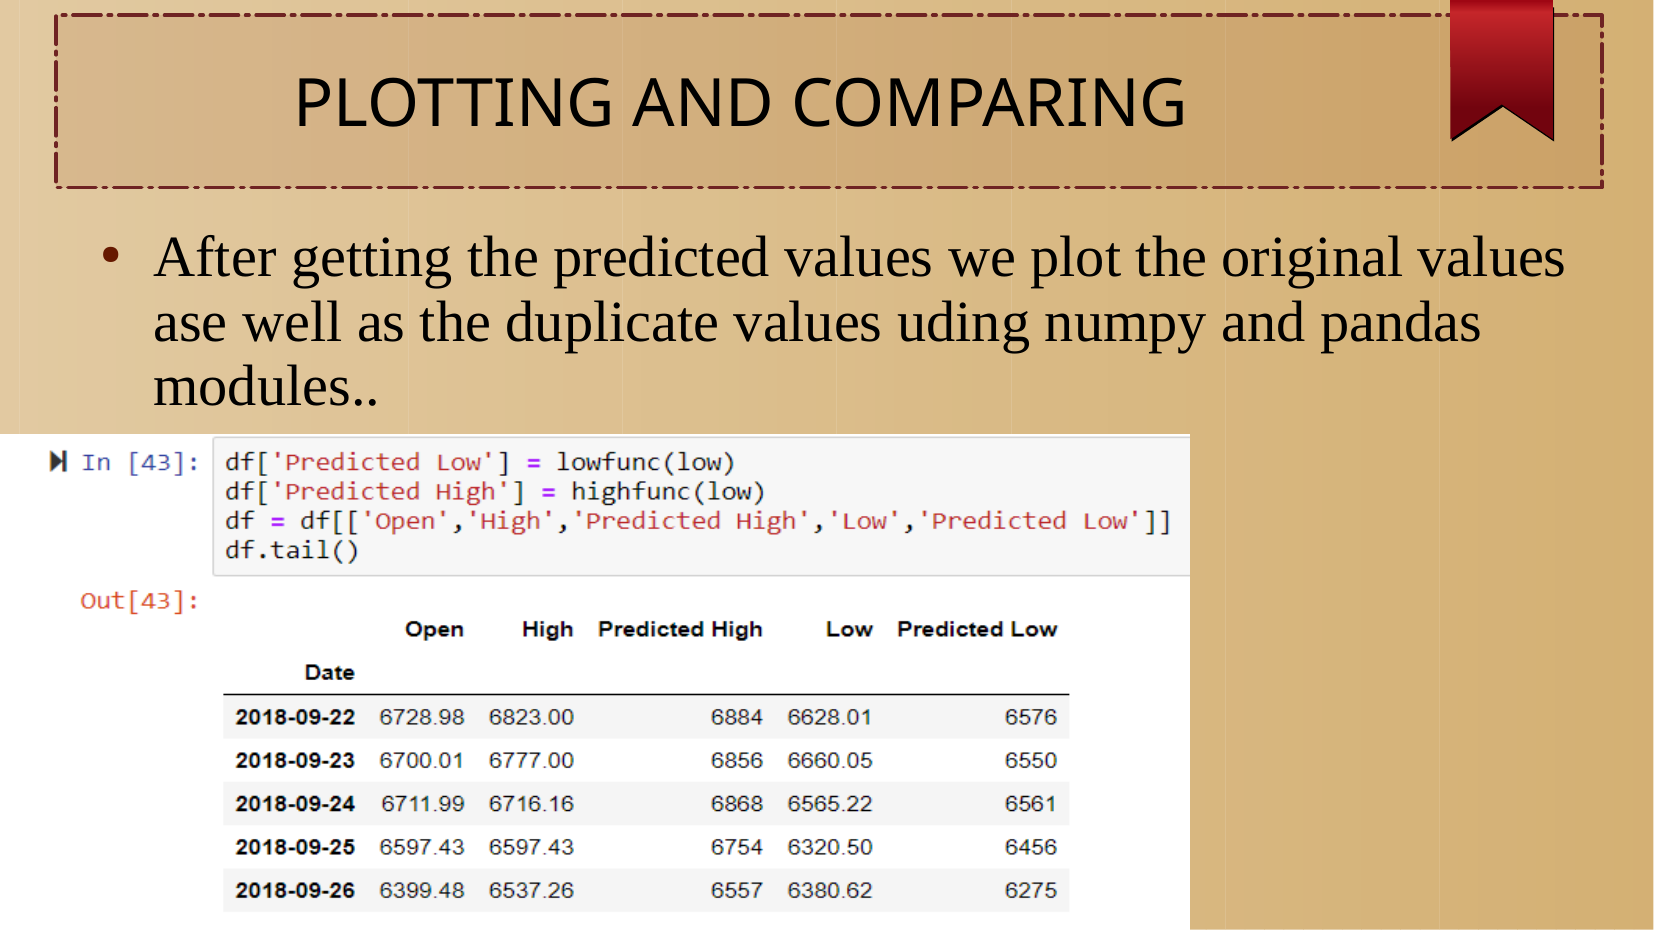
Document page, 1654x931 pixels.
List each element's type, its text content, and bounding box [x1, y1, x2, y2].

title PLOTTING AND COMPARING [59, 11, 1441, 189]
picture [0, 434, 1190, 931]
list After getting the predicted values we plot the original values ase well as the duplicate values uding numpy and pandas modules.. [82, 224, 1571, 764]
